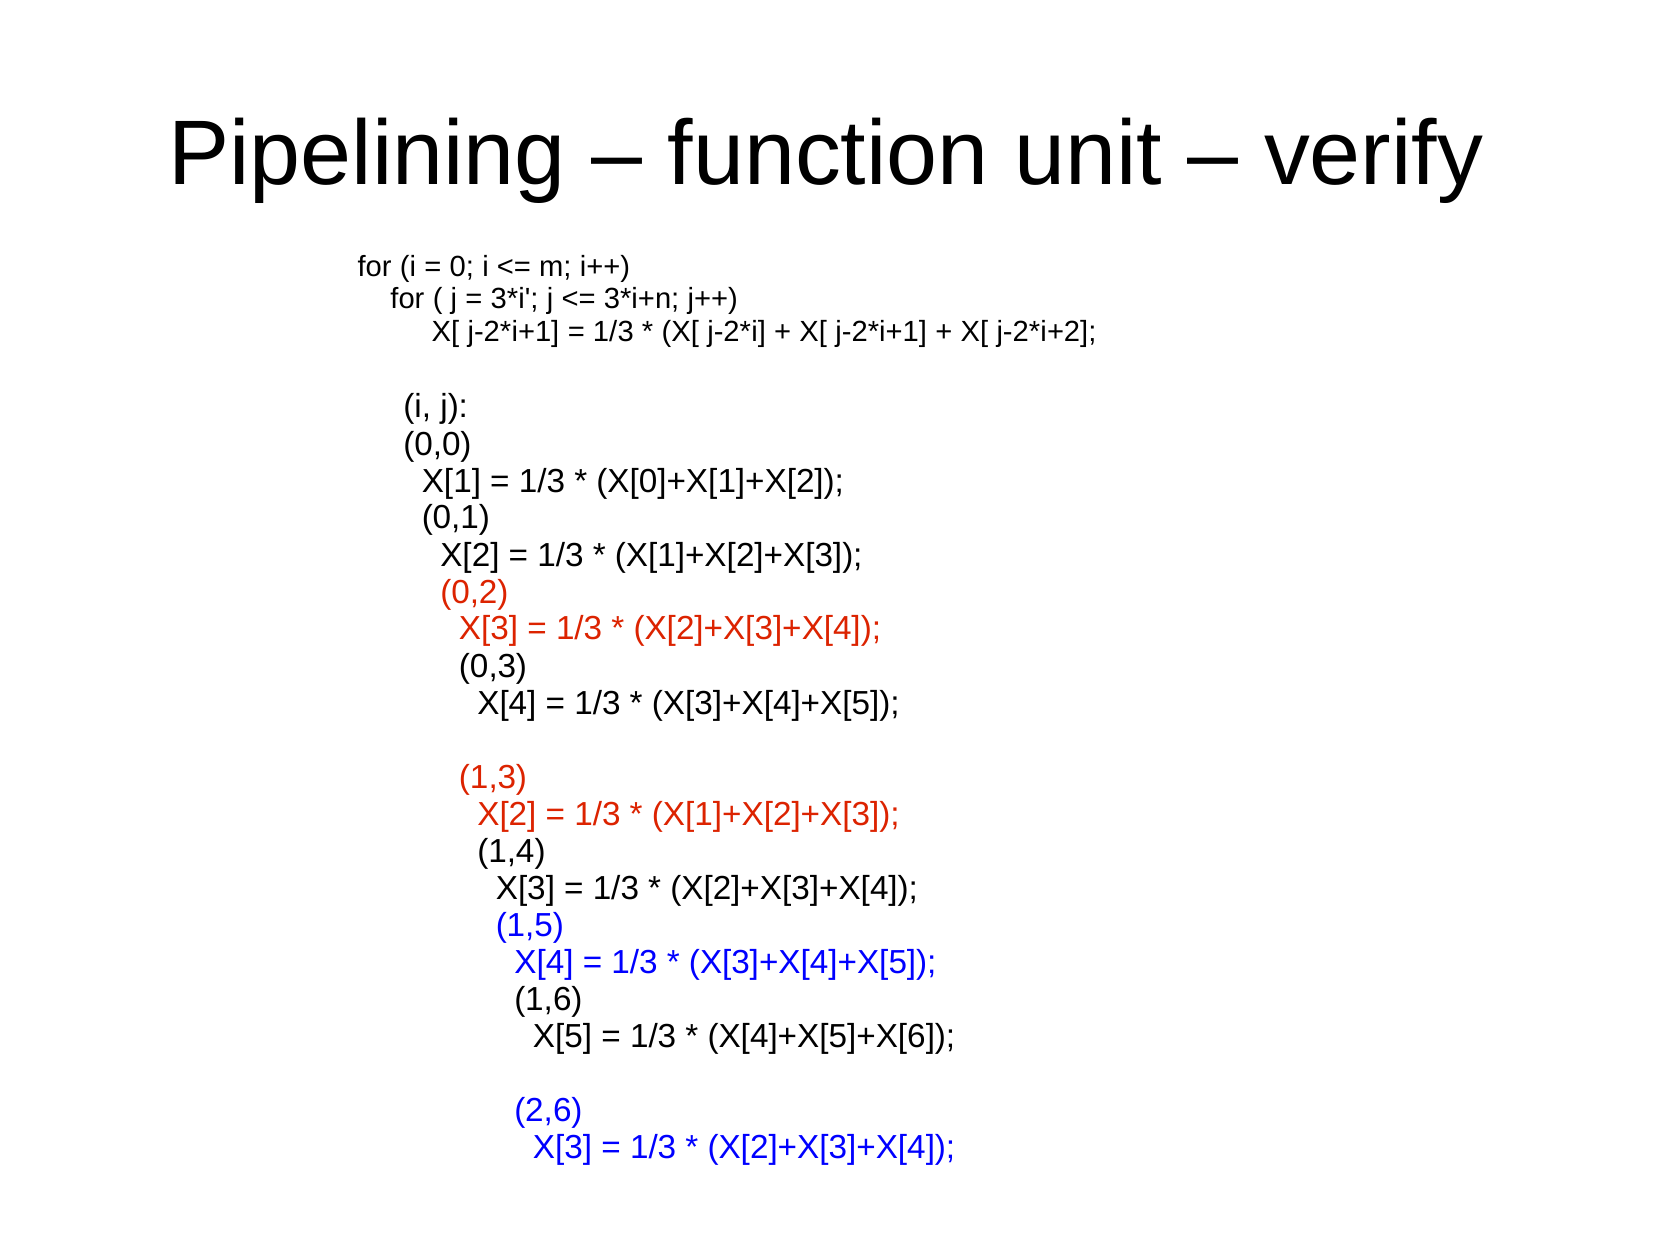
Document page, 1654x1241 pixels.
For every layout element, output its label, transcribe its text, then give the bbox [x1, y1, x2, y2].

title Pipelining – function unit – verify [82, 49, 1571, 257]
text_box for (i = 0; i <= m; i++) for ( j = 3*i'; j <= 3*i+n; j++) X[ j-2*i+1] = 1/3 * (X[ j-2*i] + X[ j-2*i+1] + X[ j-2*i+2]; [342, 242, 1177, 378]
text_box (i, j): (0,0) X[1] = 1/3 * (X[0]+X[1]+X[2]); (0,1) X[2] = 1/3 * (X[1]+X[2]+X[3]); (0,2) X[3] = 1/3 * (X[2]+X[3]+X[4]); (0,3) X[4] = 1/3 * (X[3]+X[4]+X[5]); (1,3) X[2] = 1/3 * (X[1]+X[2]+X[3]); (1,4) X[3] = 1/3 * (X[2]+X[3]+X[4]); (1,5) X[4] = 1/3 * (X[3]+X[4]+X[5]); (1,6) X[5] = 1/3 * (X[4]+X[5]+X[6]); (2,6) X[3] = 1/3 * (X[2]+X[3]+X[4]); [388, 380, 1456, 1173]
